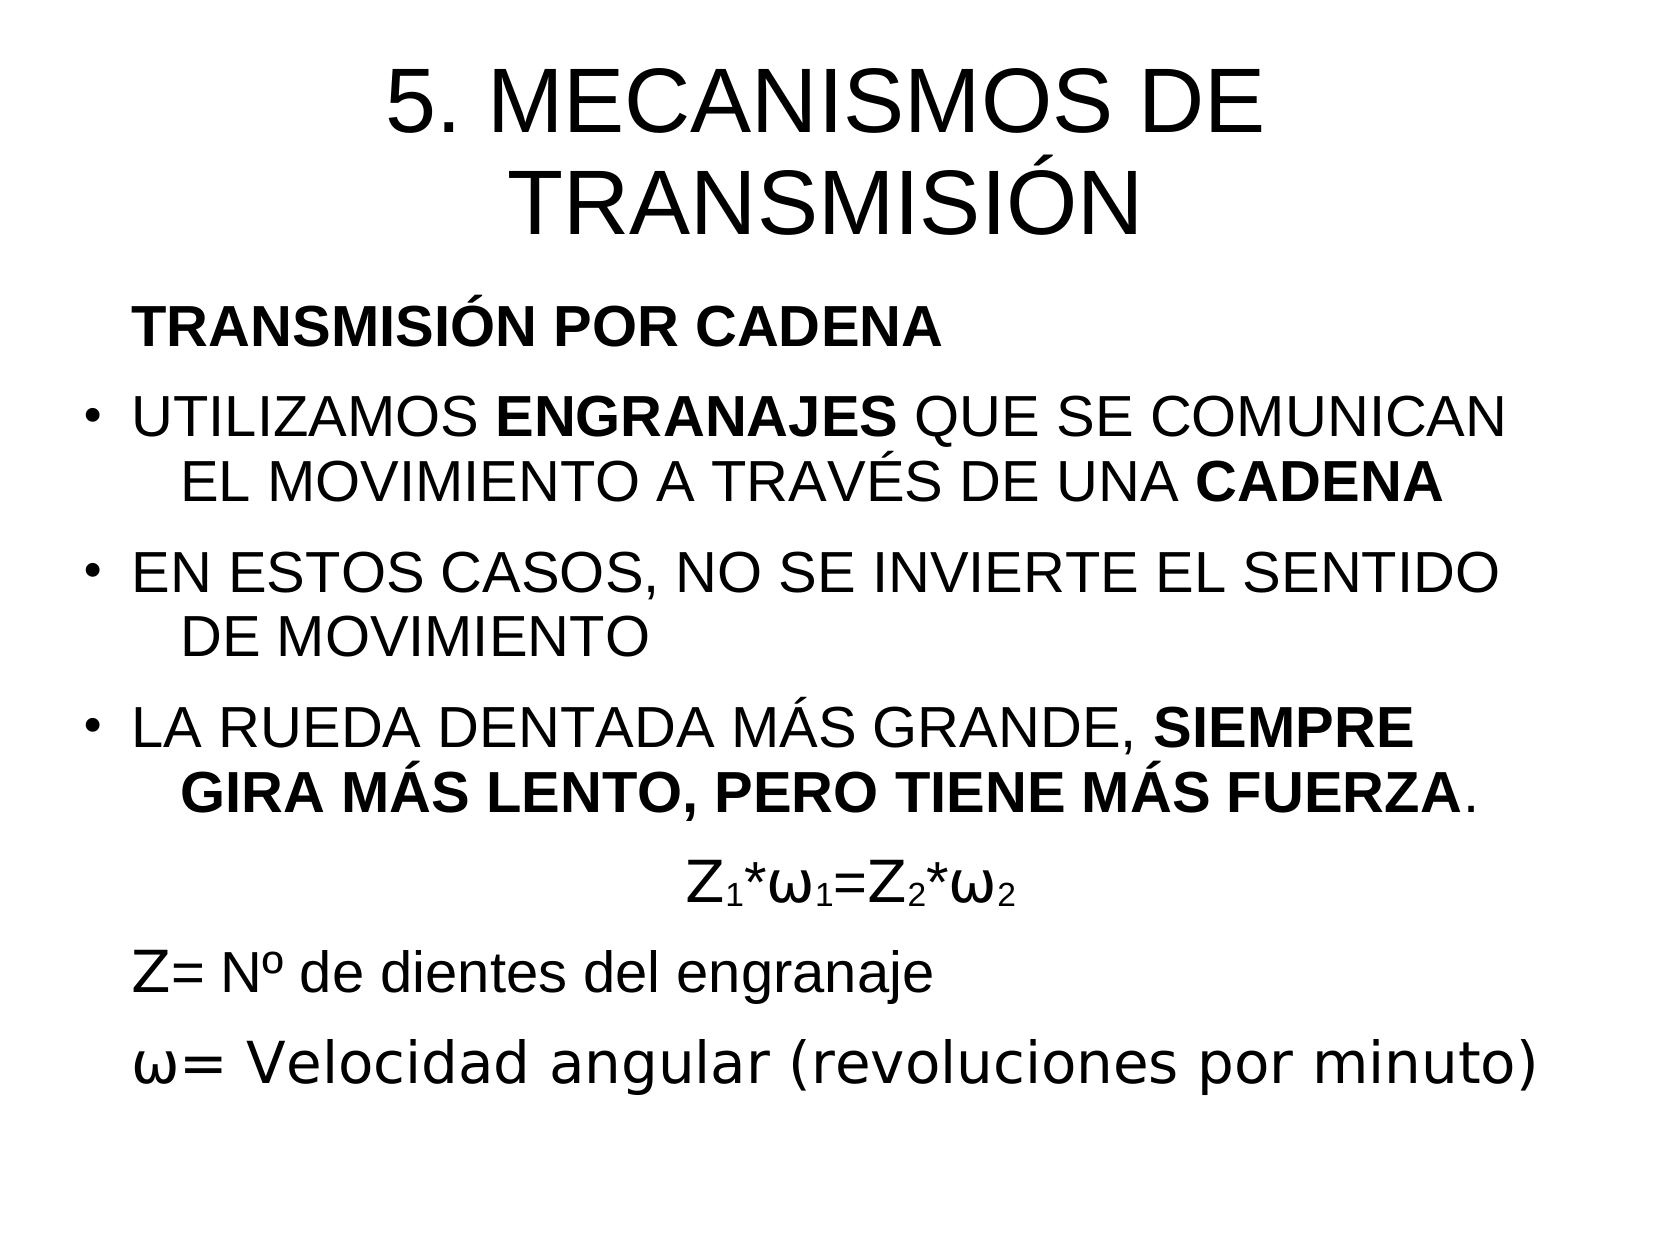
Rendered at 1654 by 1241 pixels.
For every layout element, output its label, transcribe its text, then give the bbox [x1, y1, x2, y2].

title 5. MECANISMOS DE TRANSMISIÓN [82, 50, 1571, 256]
list TRANSMISIÓN POR CADENA UTILIZAMOS ENGRANAJES QUE SE COMUNICAN EL MOVIMIENTO A TRAVÉS DE UNA CADENA EN ESTOS CASOS, NO SE INVIERTE EL SENTIDO DE MOVIMIENTO LA RUEDA DENTADA MÁS GRANDE, SIEMPRE GIRA MÁS LENTO, PERO TIENE MÁS FUERZA. Z1*ω1=Z2*ω2 Z= Nº de dientes del engranaje ω= Velocidad angular (revoluciones por minuto) [82, 290, 1571, 1109]
